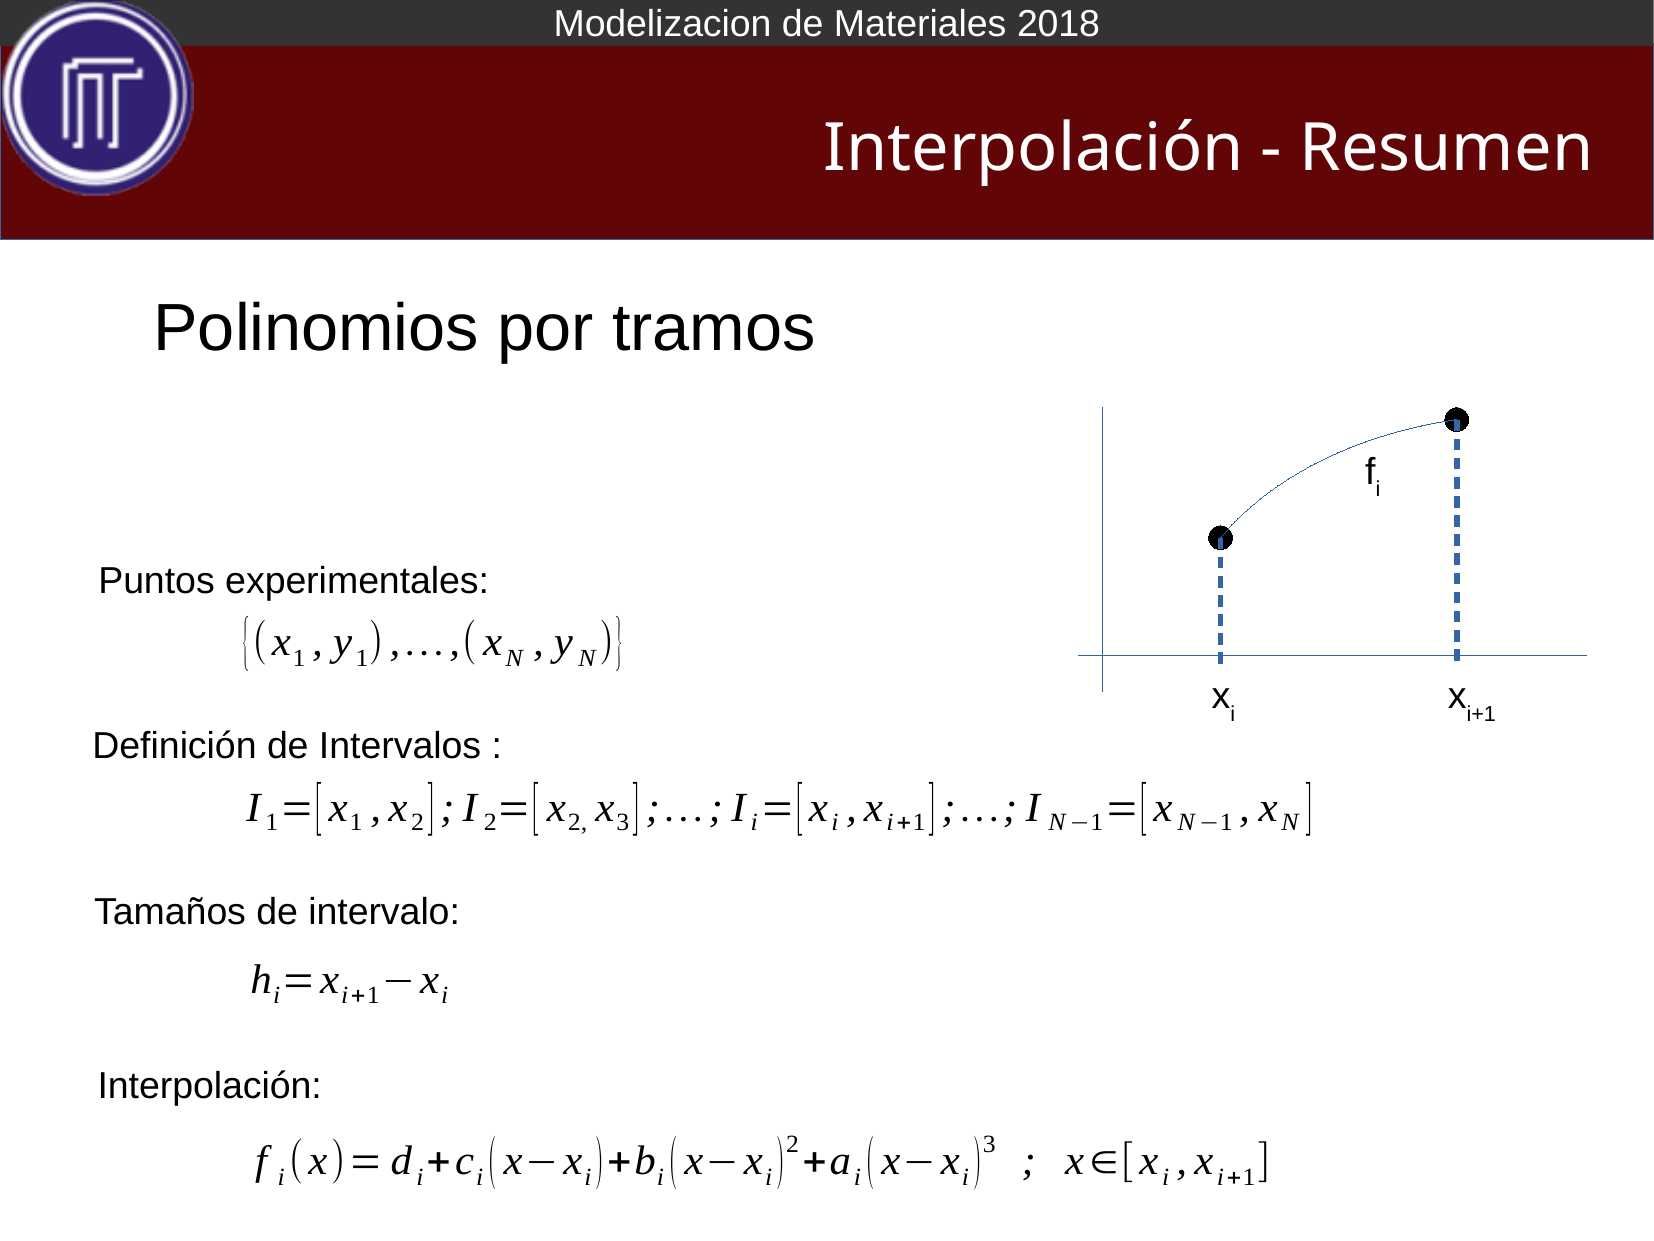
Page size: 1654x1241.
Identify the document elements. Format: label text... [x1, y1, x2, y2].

chart [236, 780, 1320, 839]
text_box [1444, 407, 1469, 432]
list Polinomios por tramos [82, 290, 1571, 1010]
text_box xi+1 [1433, 667, 1542, 734]
picture [0, 0, 194, 196]
text_box fi [1350, 443, 1399, 509]
title Interpolación - Resumen [41, 70, 1654, 218]
text_box xi [1196, 667, 1252, 734]
text_box Puntos experimentales: [83, 551, 605, 609]
text_box Interpolación: [82, 1057, 407, 1114]
text_box Definición de Intervalos : [77, 717, 678, 775]
chart [238, 1130, 1276, 1193]
chart [242, 956, 456, 1010]
chart [236, 615, 632, 674]
text_box Tamaños de intervalo: [79, 883, 592, 941]
text_box [1208, 525, 1233, 550]
